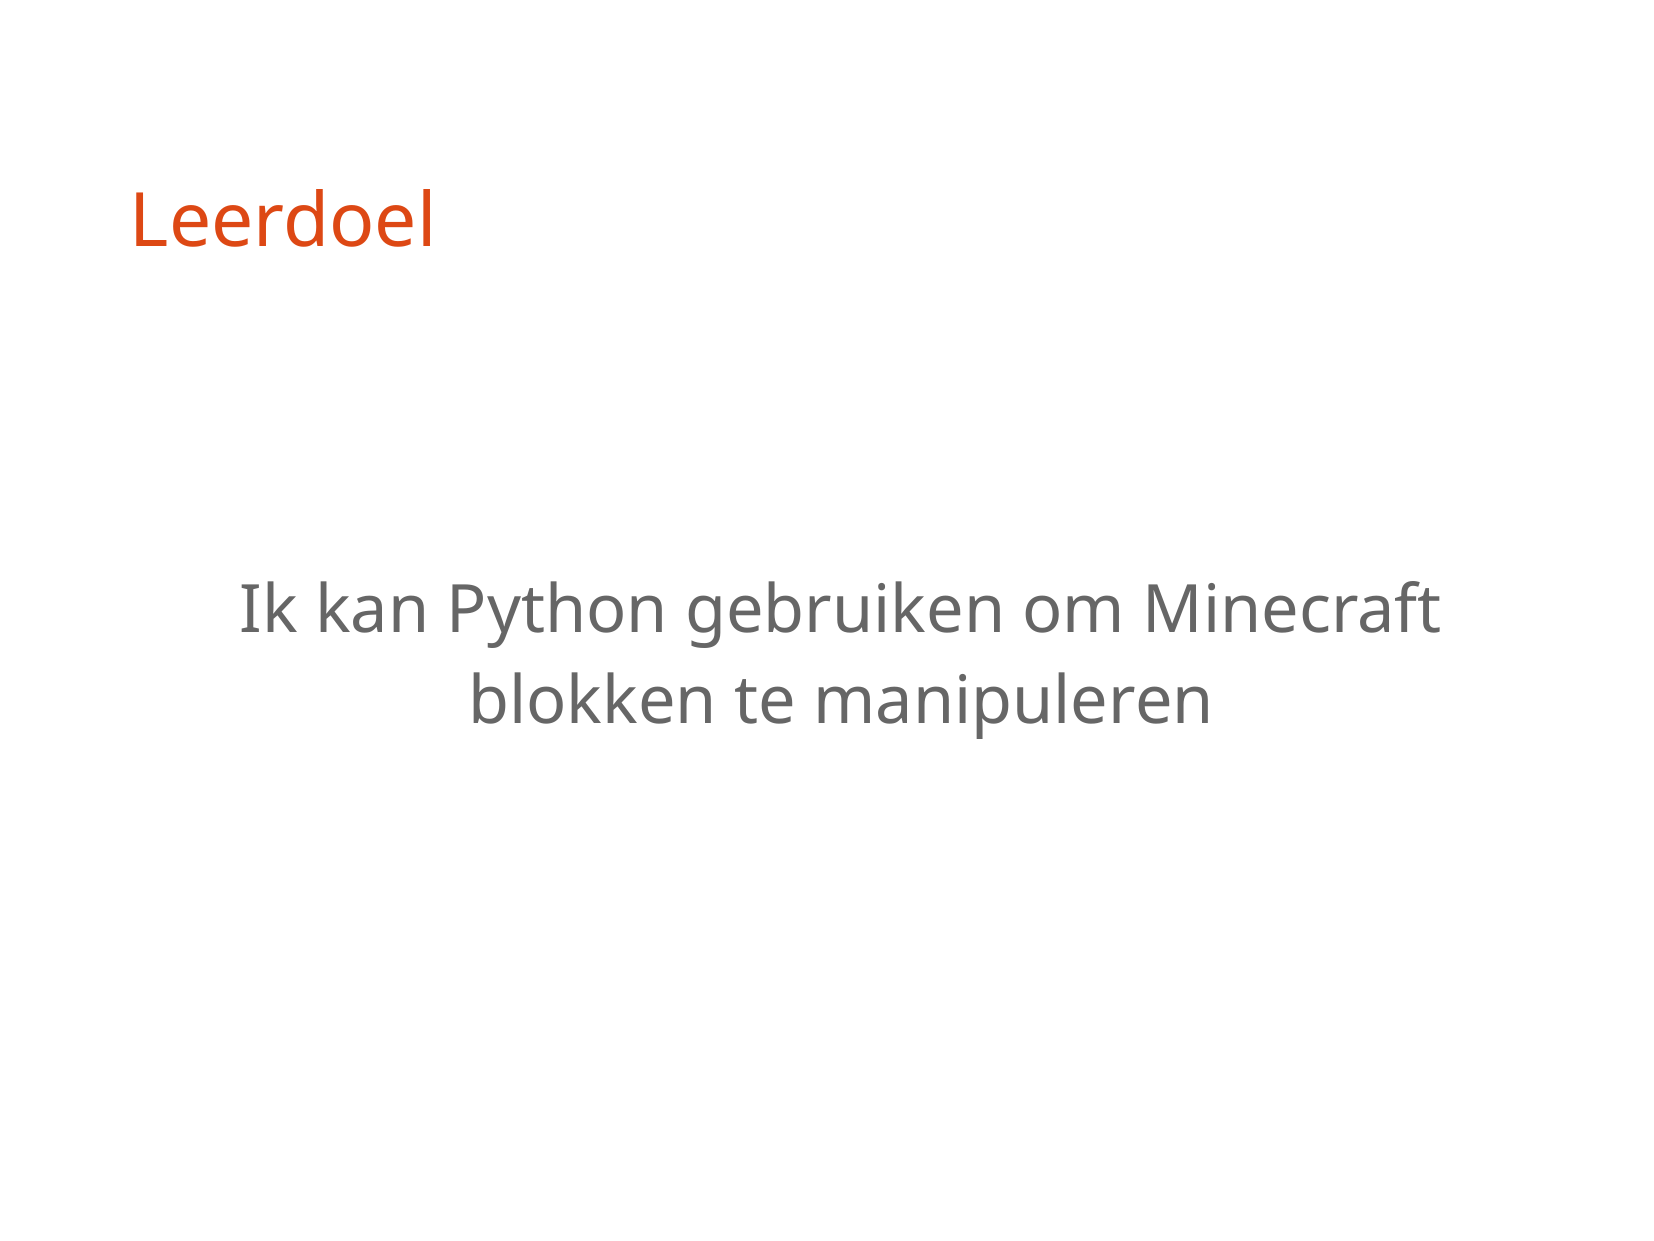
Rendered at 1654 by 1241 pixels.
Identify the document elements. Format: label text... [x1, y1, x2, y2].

subtitle Ik kan Python gebruiken om Minecraft blokken te manipuleren [129, 295, 1518, 1010]
title Leerdoel [129, 153, 1518, 281]
